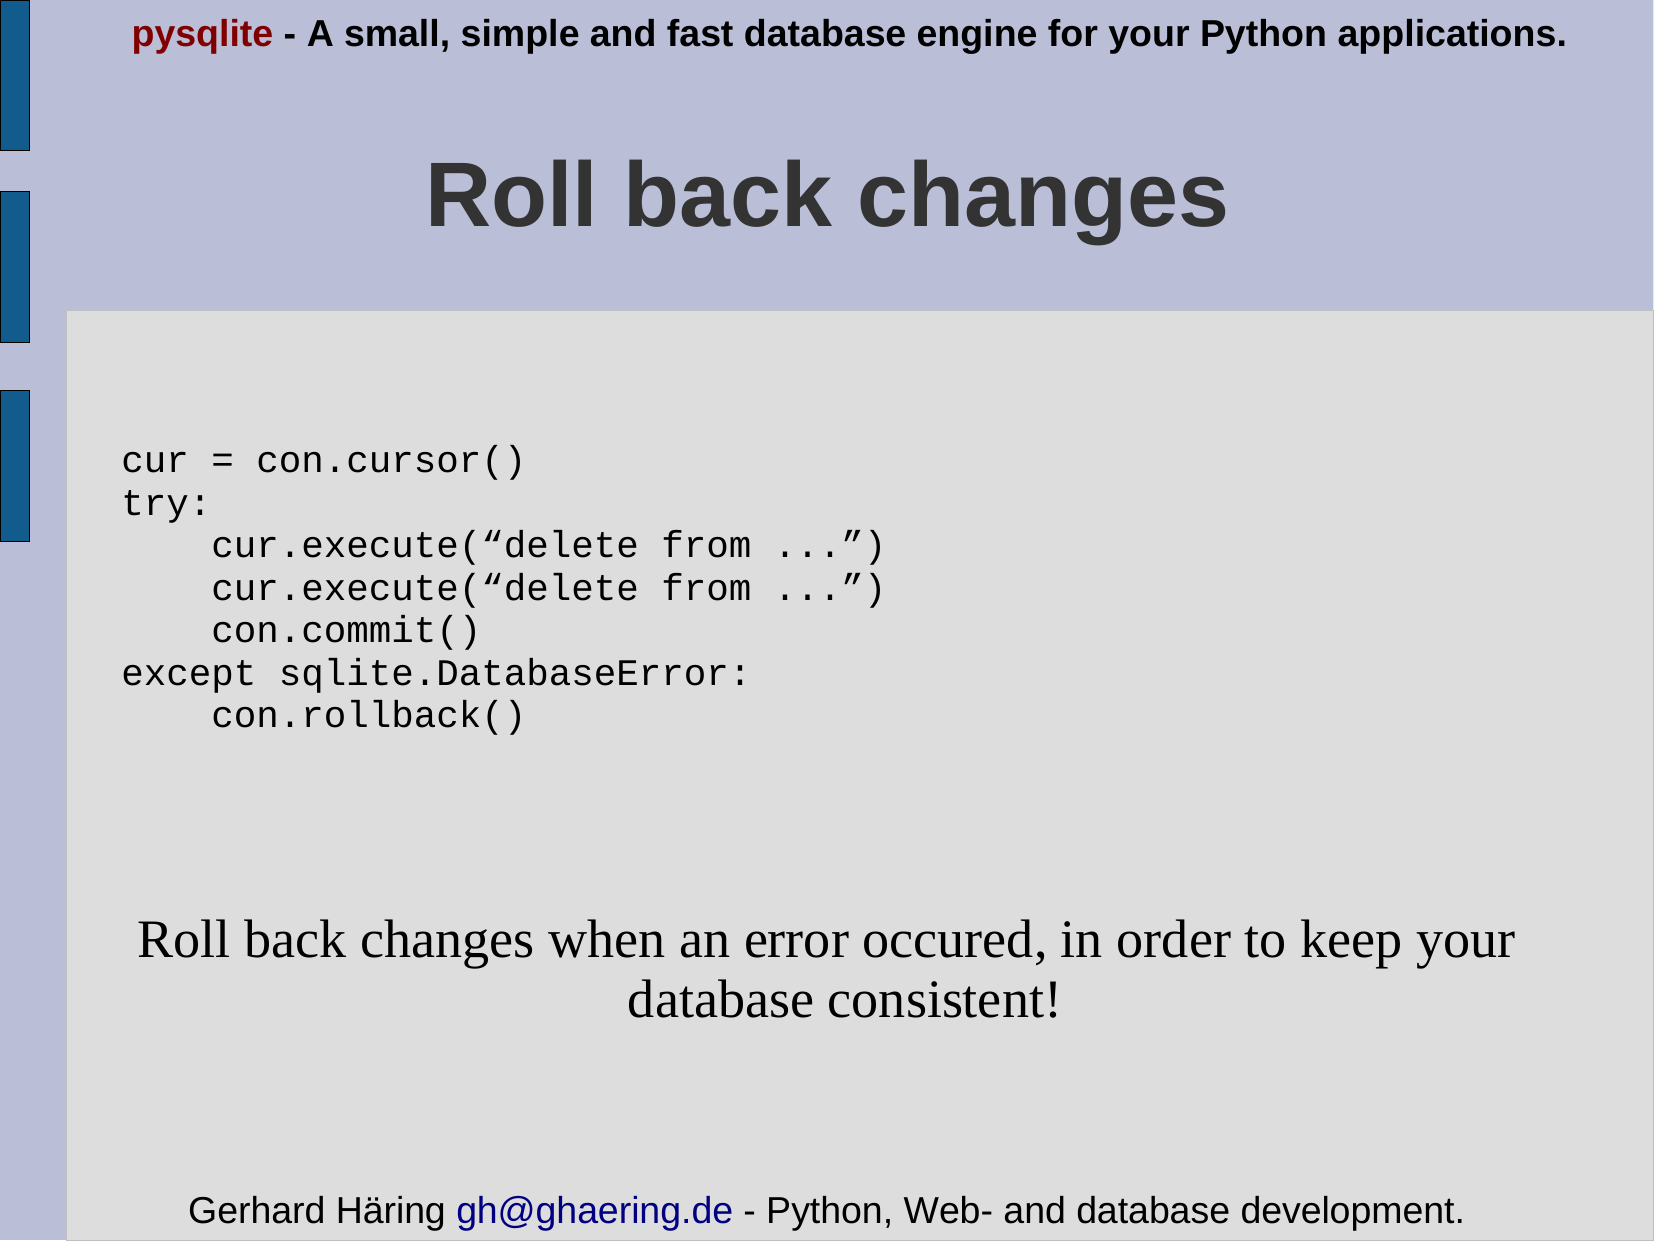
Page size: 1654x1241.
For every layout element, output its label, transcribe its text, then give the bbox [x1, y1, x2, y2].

subtitle cur = con.cursor() try: cur.execute(“delete from ...”) cur.execute(“delete from ...”) con.commit() except sqlite.DatabaseError: con.rollback() Roll back changes when an error occured, in order to keep your database consistent! [121, 344, 1534, 1127]
title Roll back changes [121, 91, 1534, 299]
